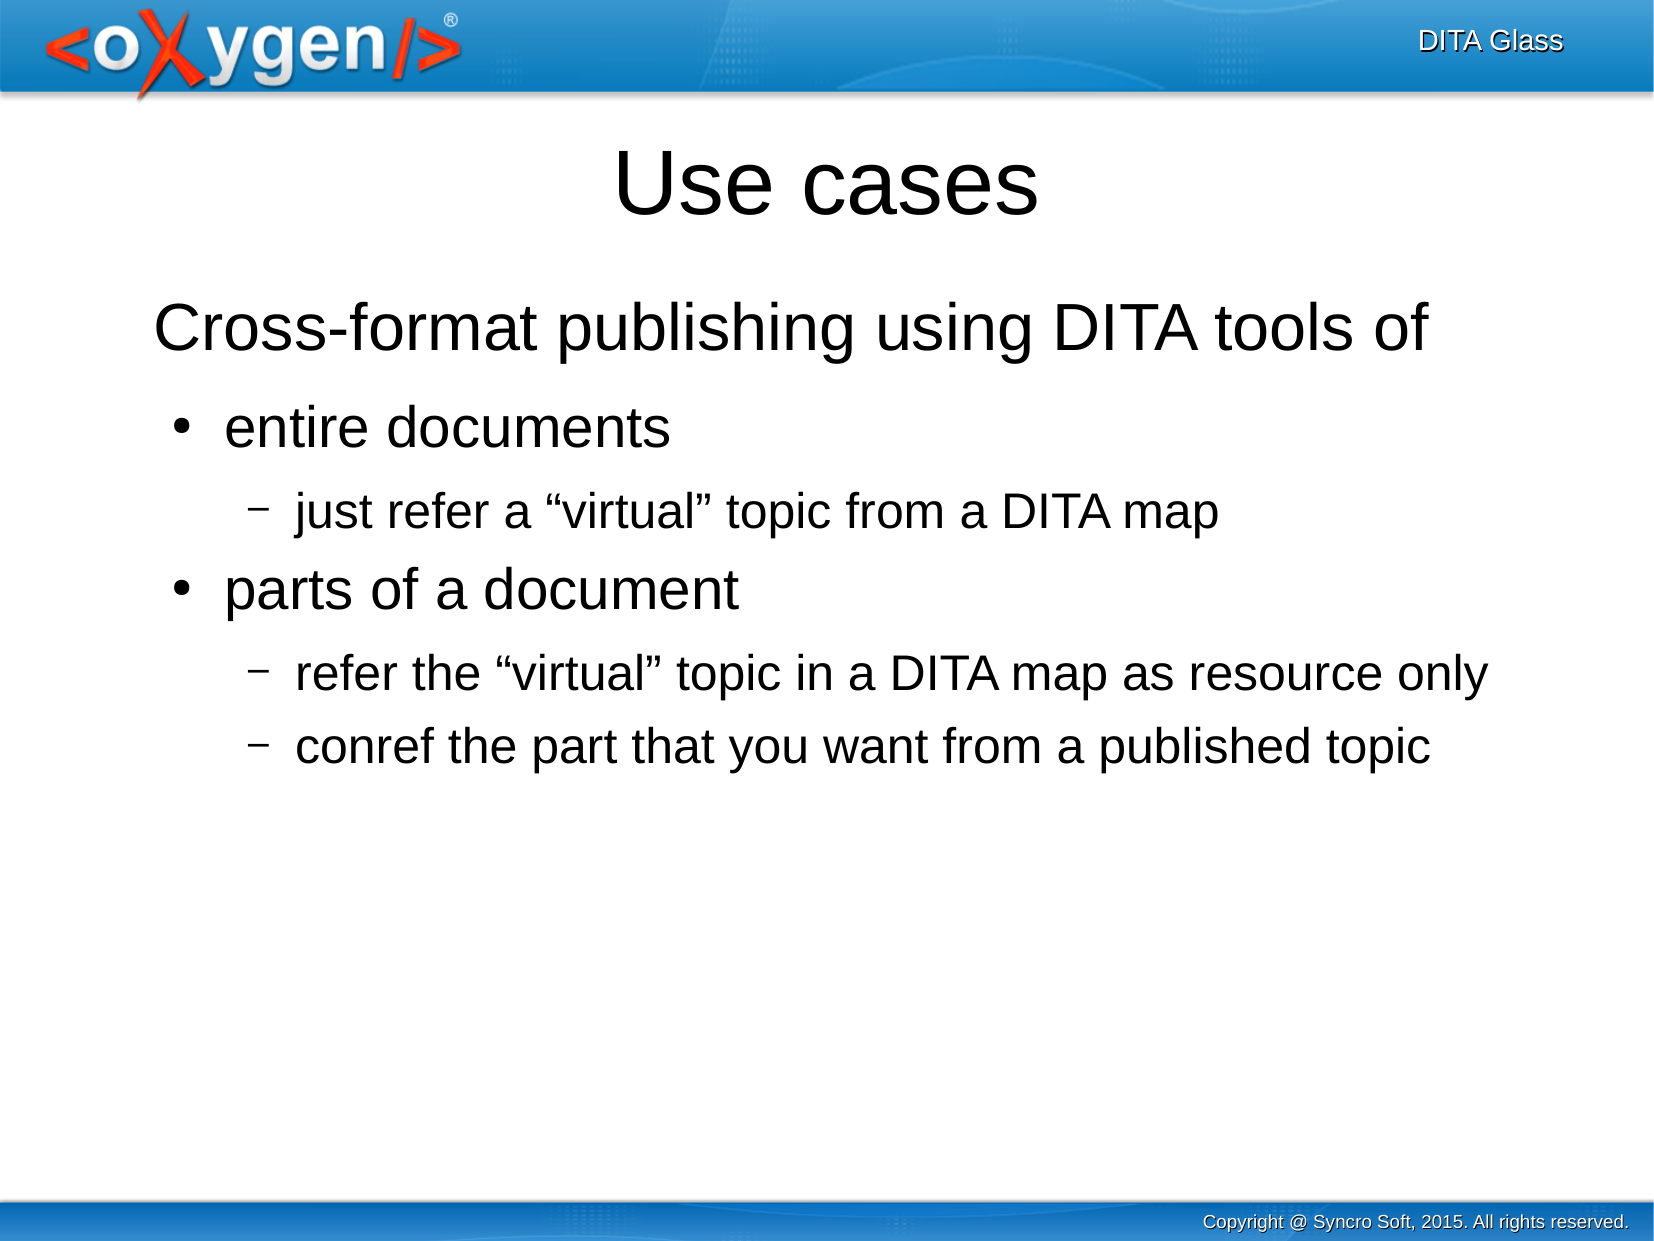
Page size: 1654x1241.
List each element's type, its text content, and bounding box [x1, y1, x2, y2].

picture [0, 0, 1654, 109]
picture [0, 1195, 1654, 1241]
list Cross-format publishing using DITA tools of entire documents just refer a “virtual” topic from a DITA map parts of a document refer the “virtual” topic in a DITA map as resource only conref the part that you want from a published topic [82, 290, 1571, 1010]
title Use cases [82, 78, 1571, 287]
